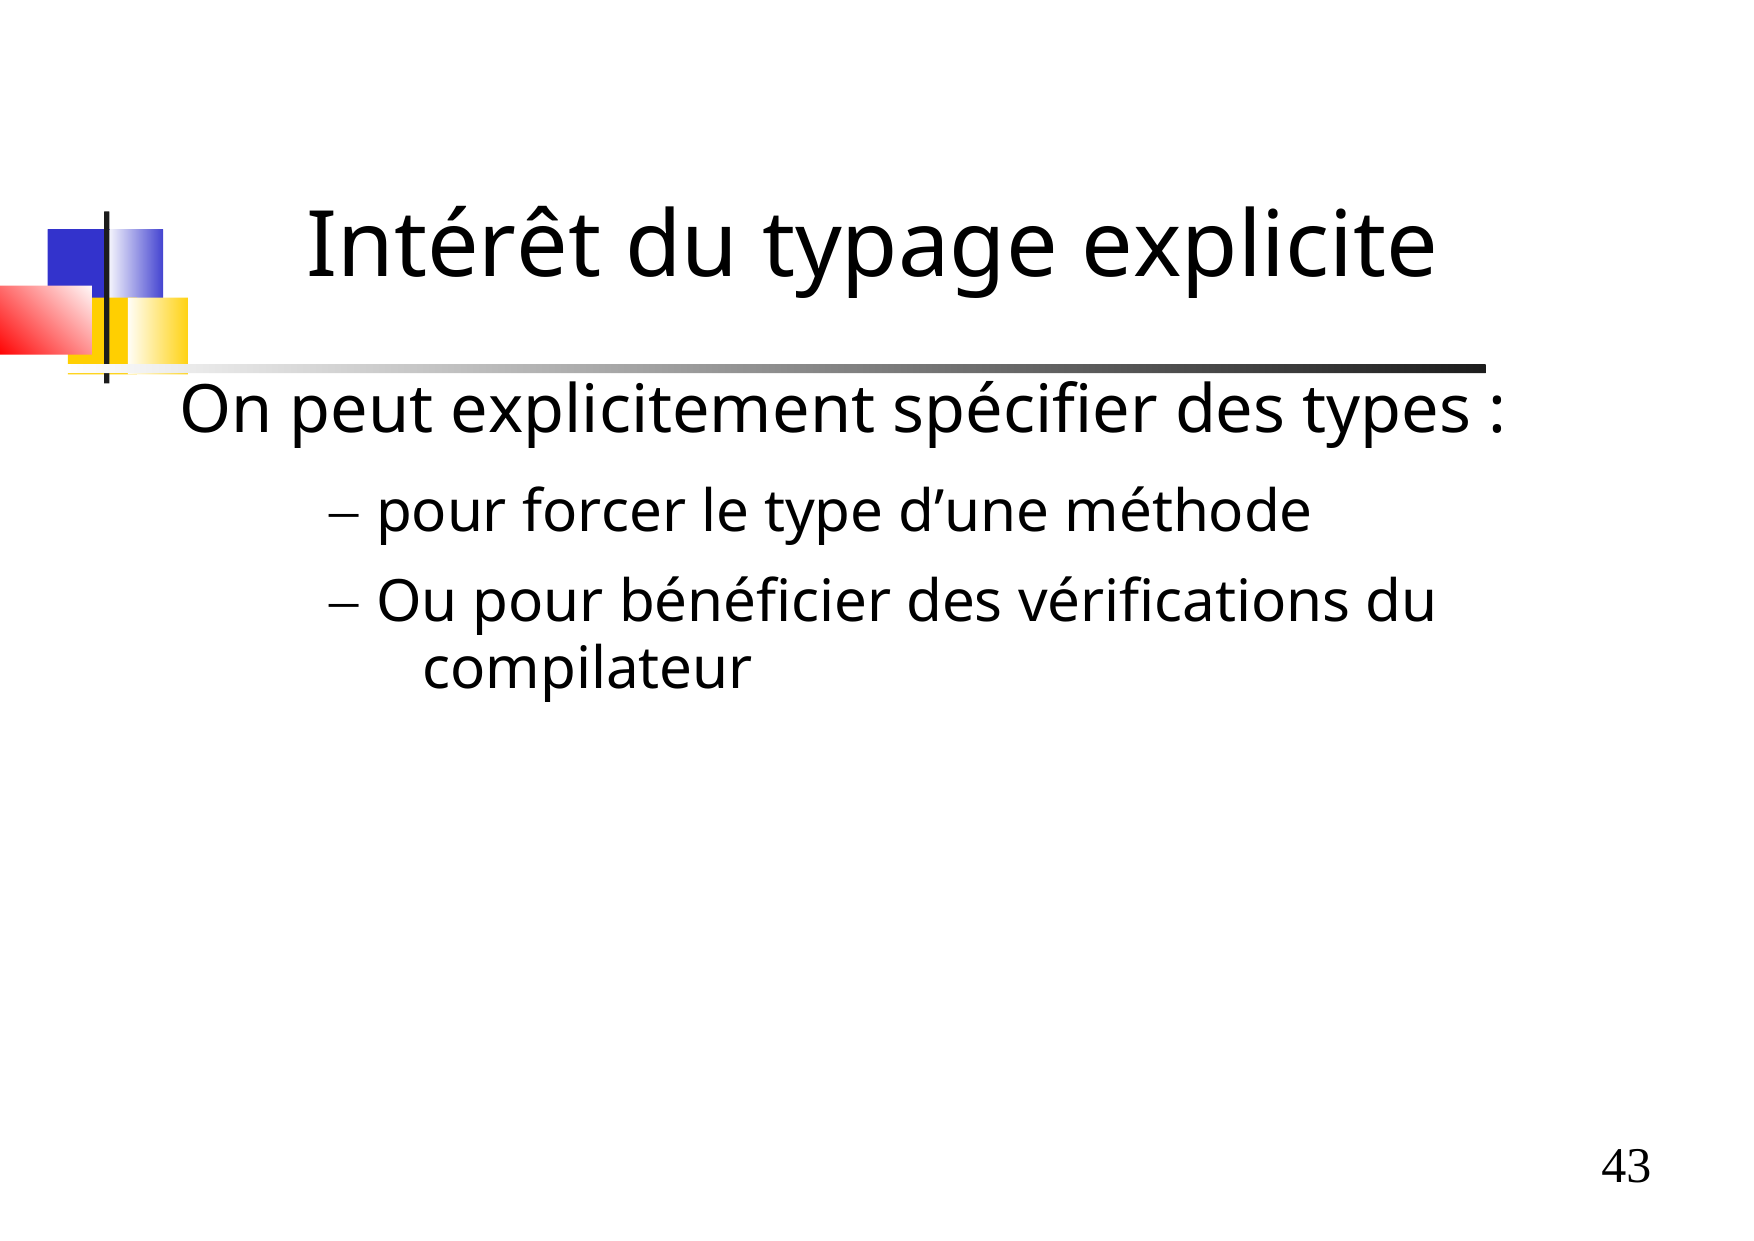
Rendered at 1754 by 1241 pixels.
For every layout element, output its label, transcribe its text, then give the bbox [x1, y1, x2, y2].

list On peut explicitement spécifier des types : pour forcer le type d’une méthode Ou pour bénéficier des vérifications du compilateur [179, 371, 1567, 1091]
title Intérêt du typage explicite [179, 139, 1567, 351]
